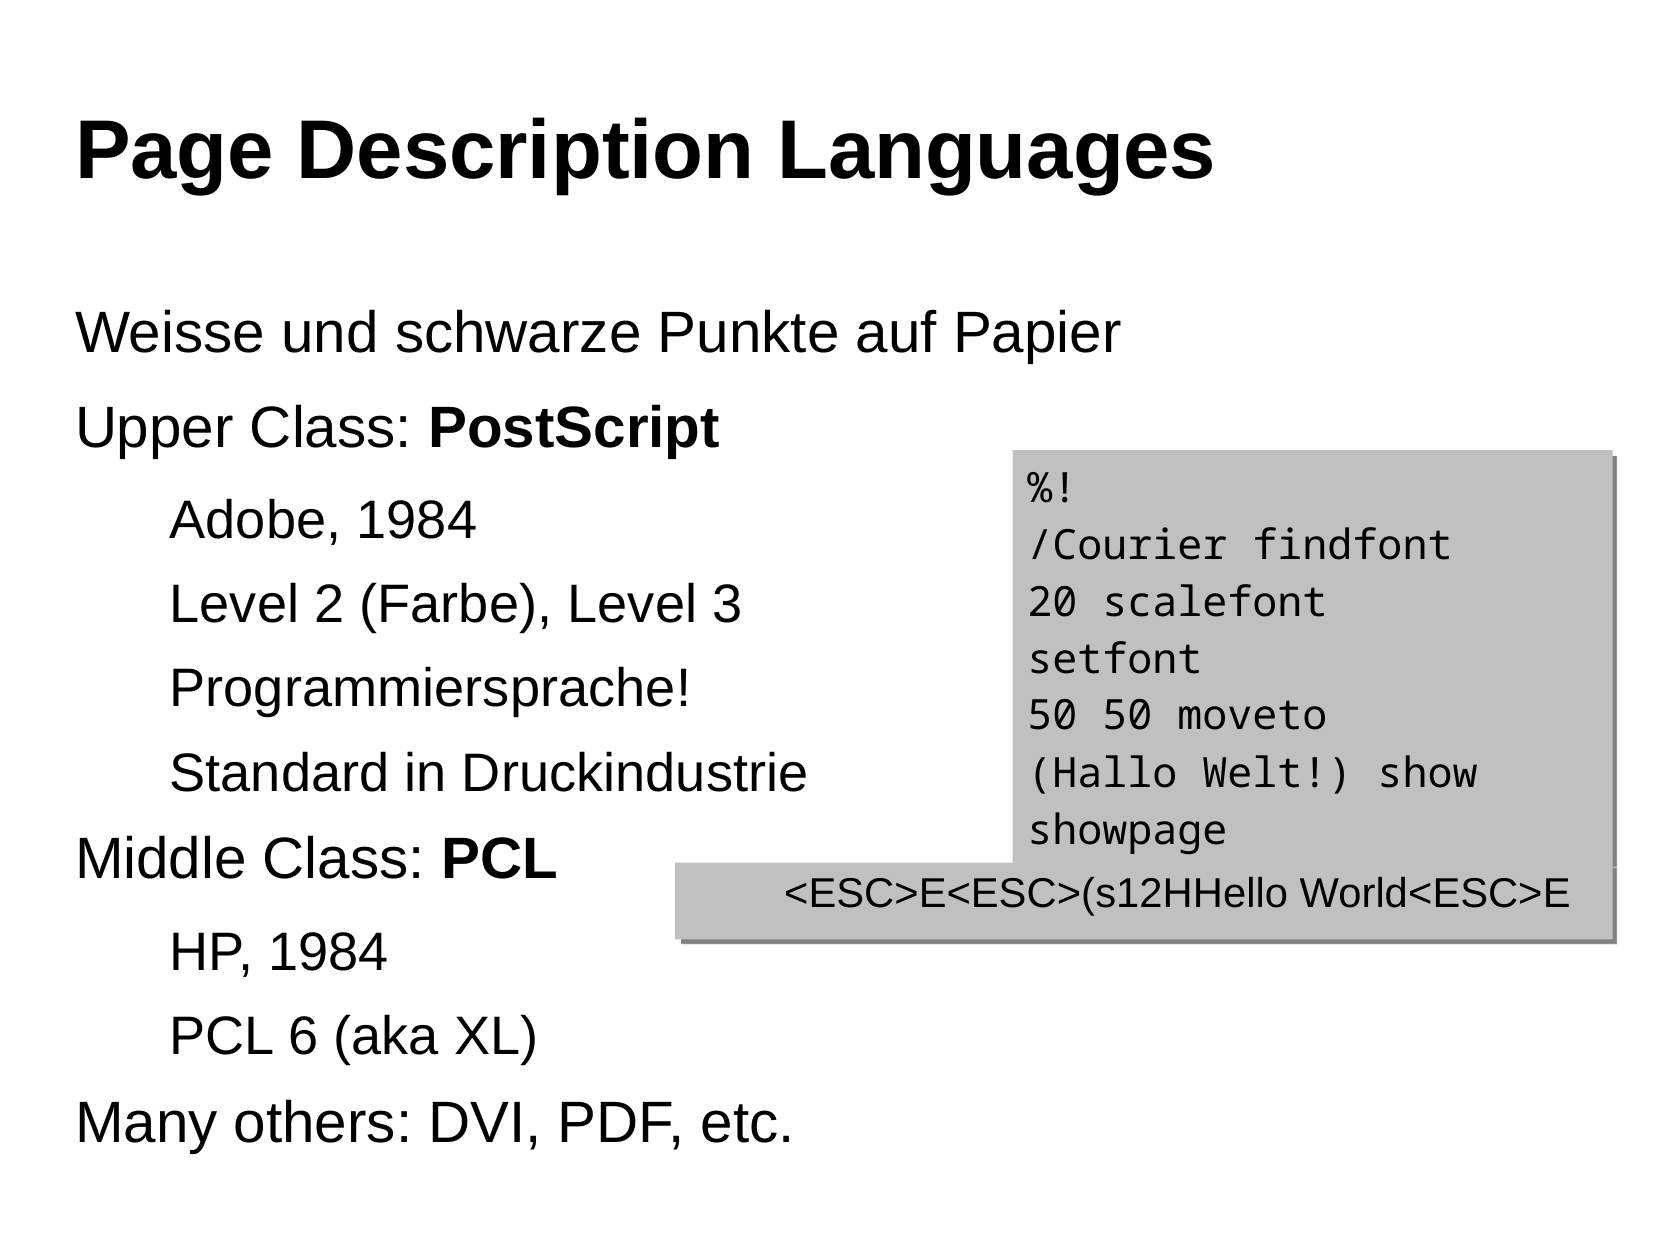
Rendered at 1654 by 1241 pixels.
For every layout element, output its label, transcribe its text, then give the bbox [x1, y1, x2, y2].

list Weisse und schwarze Punkte auf Papier Upper Class: PostScript Adobe, 1984 Level 2 (Farbe), Level 3 Programmiersprache! Standard in Druckindustrie Middle Class: PCL HP, 1984 PCL 6 (aka XL) Many others: DVI, PDF, etc. [75, 300, 1576, 1155]
text_box <ESC>E<ESC>(s12HHello World<ESC>E [675, 862, 1613, 940]
text_box %! /Courier findfont 20 scalefont setfont 50 50 moveto (Hallo Welt!) show showpage [1012, 450, 1613, 805]
title Page Description Languages [75, 44, 1576, 256]
